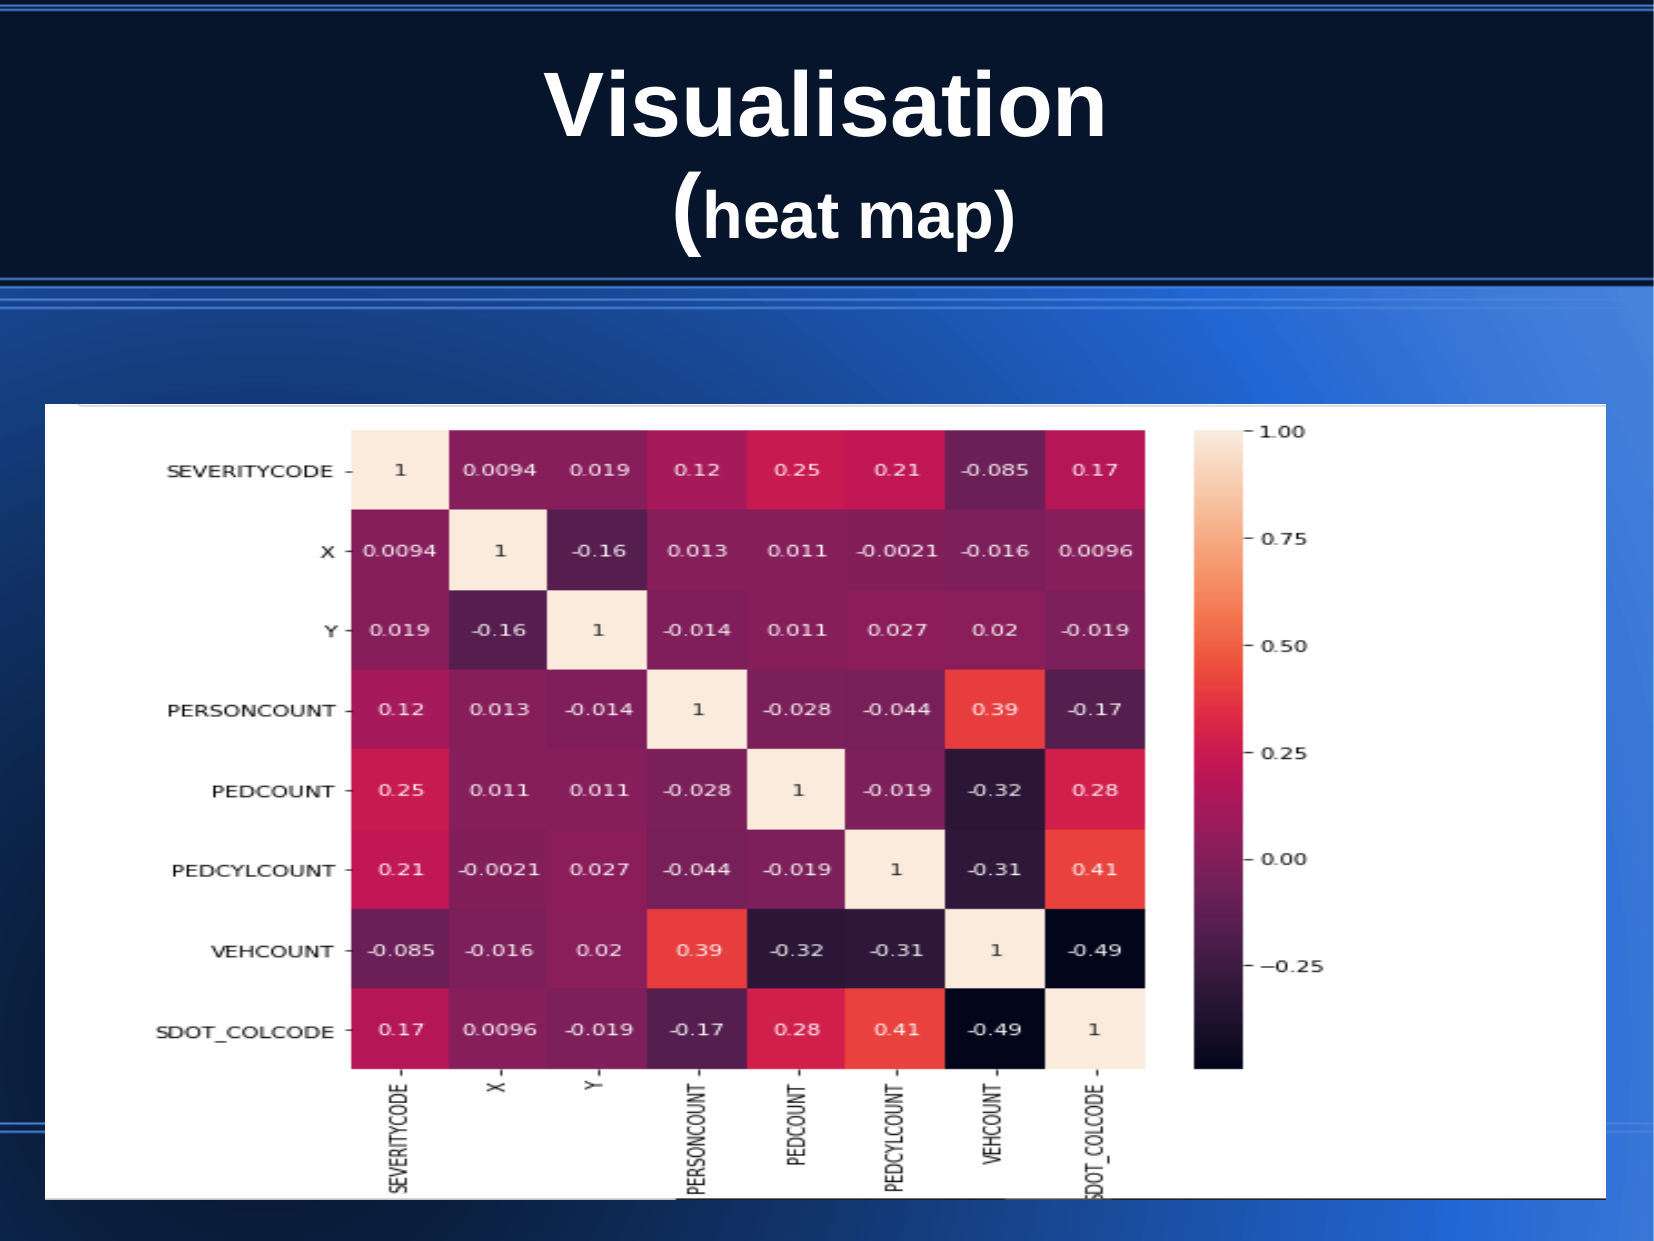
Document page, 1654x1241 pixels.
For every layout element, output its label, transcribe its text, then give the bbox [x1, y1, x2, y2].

title Visualisation (heat map) [82, 30, 1571, 283]
picture [0, 0, 1654, 1241]
